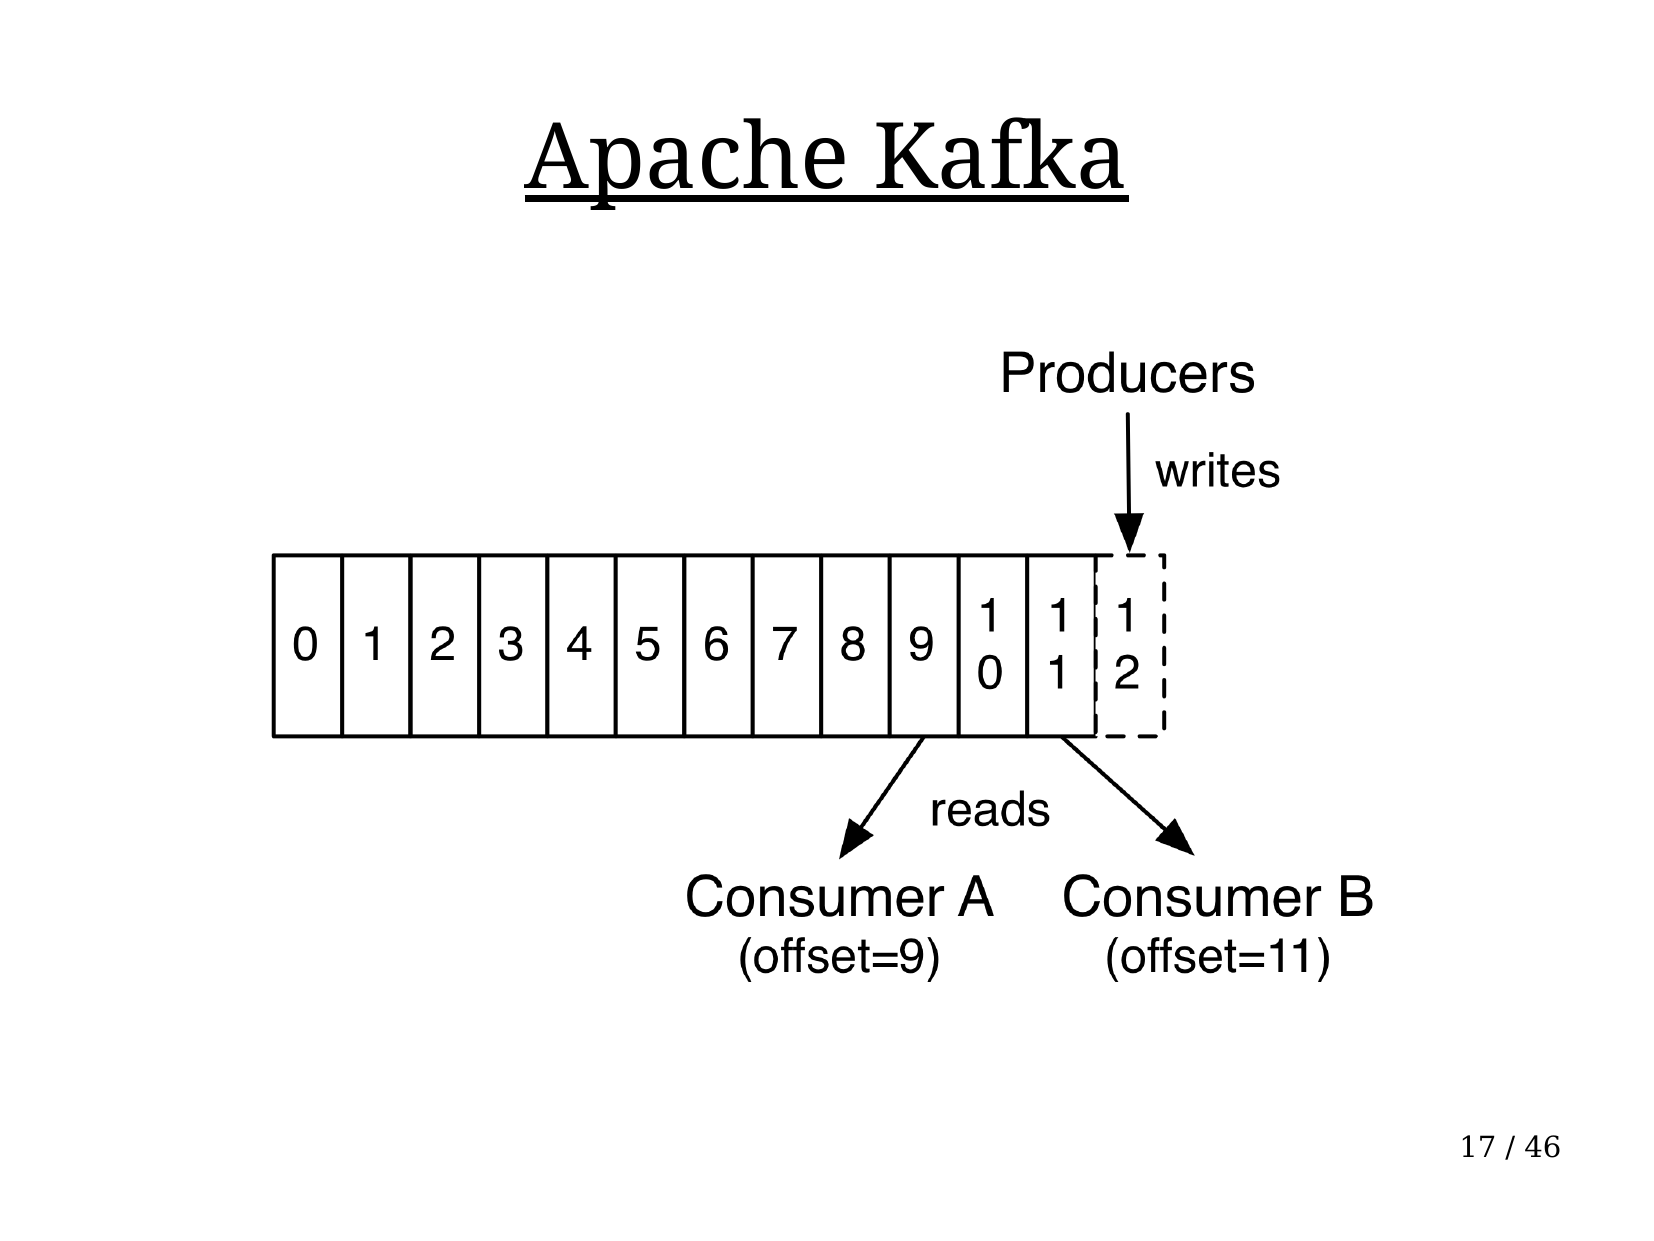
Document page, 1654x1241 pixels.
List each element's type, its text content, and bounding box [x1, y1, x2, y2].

title Apache Kafka [82, 49, 1571, 257]
picture [227, 299, 1411, 1021]
